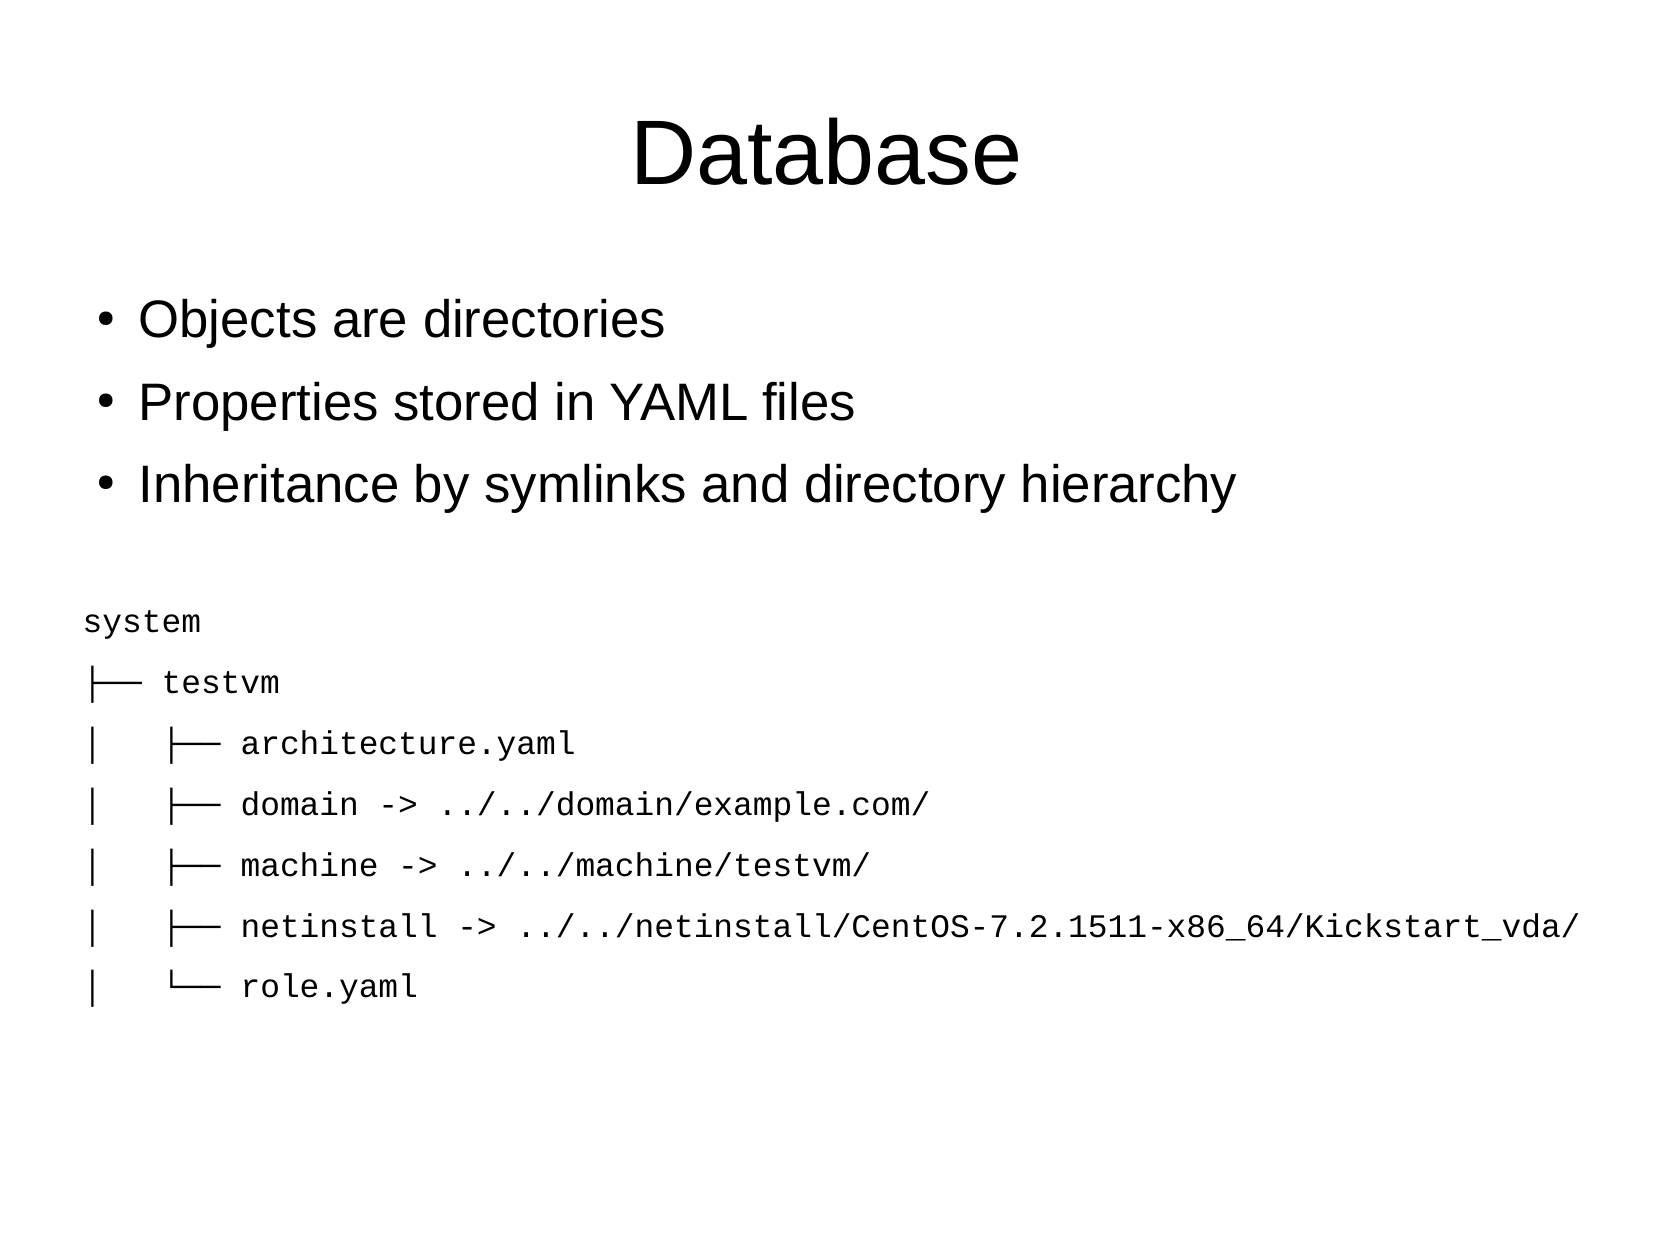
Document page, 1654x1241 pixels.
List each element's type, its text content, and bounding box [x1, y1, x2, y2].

title Database [82, 49, 1571, 257]
list Objects are directories Properties stored in YAML files Inheritance by symlinks and directory hierarchy system ├── testvm │ ├── architecture.yaml │ ├── domain -> ../../domain/example.com/ │ ├── machine -> ../../machine/testvm/ │ ├── netinstall -> ../../netinstall/CentOS-7.2.1511-x86_64/Kickstart_vda/ │ └── role.yaml [82, 290, 1619, 1010]
